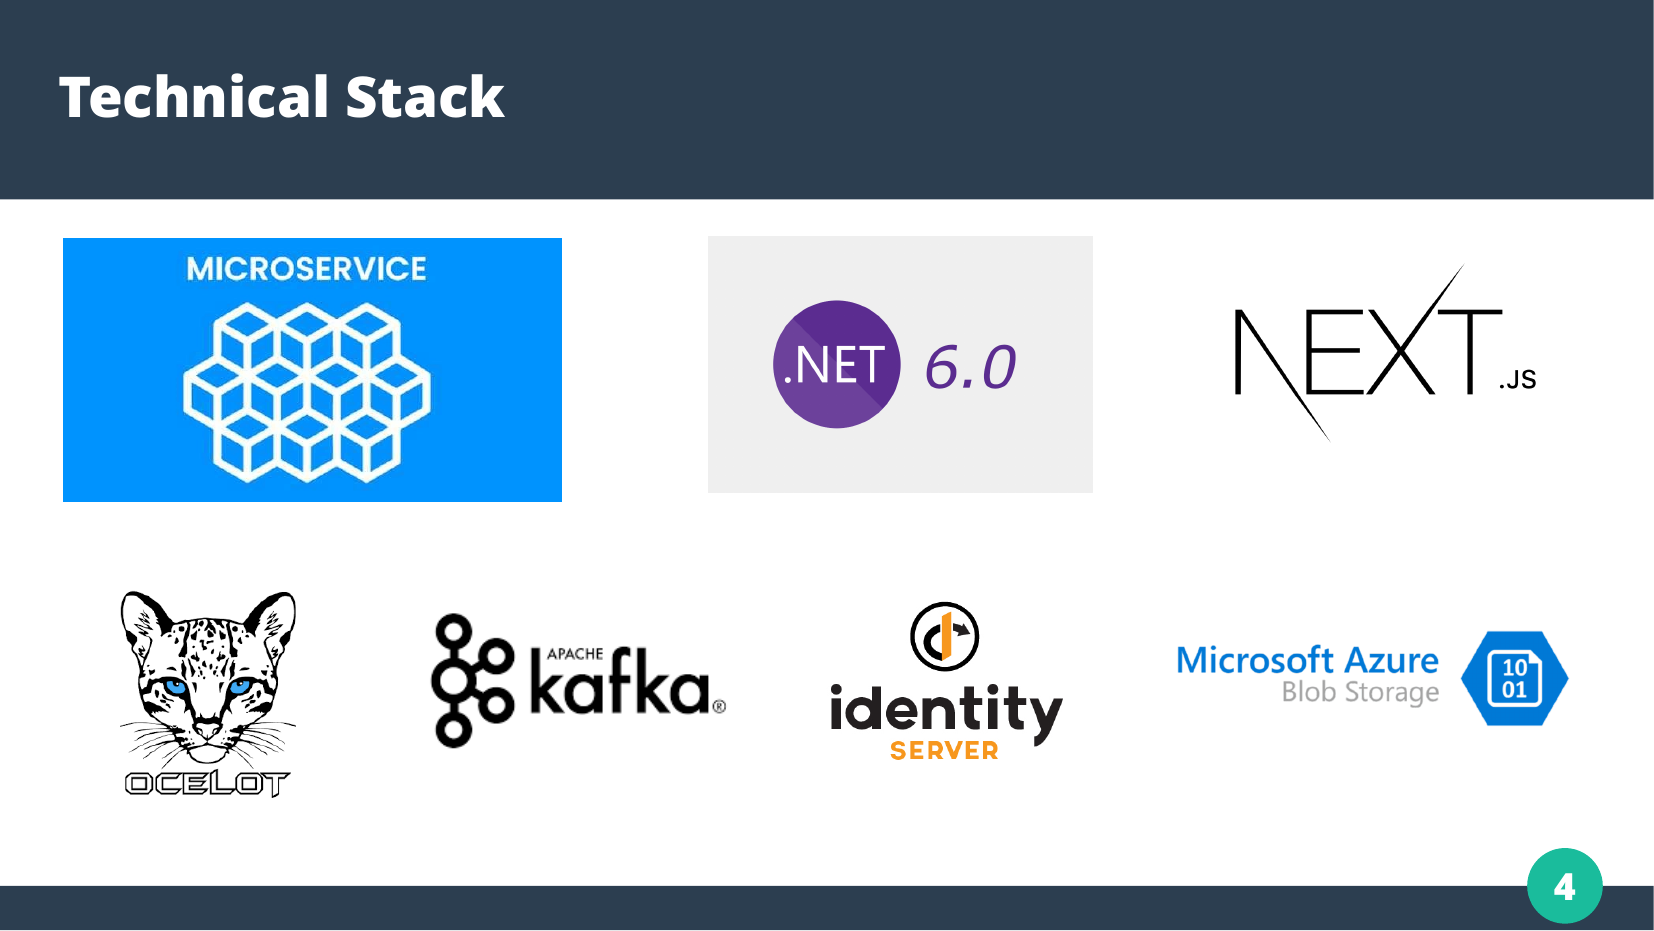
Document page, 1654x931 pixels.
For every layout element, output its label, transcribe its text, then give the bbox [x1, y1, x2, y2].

title Technical Stack [59, 37, 1595, 155]
picture [1151, 590, 1595, 781]
picture [63, 238, 562, 502]
picture [413, 518, 739, 844]
picture [120, 590, 296, 798]
picture [1235, 262, 1536, 443]
picture [826, 580, 1063, 768]
picture [708, 236, 1093, 493]
